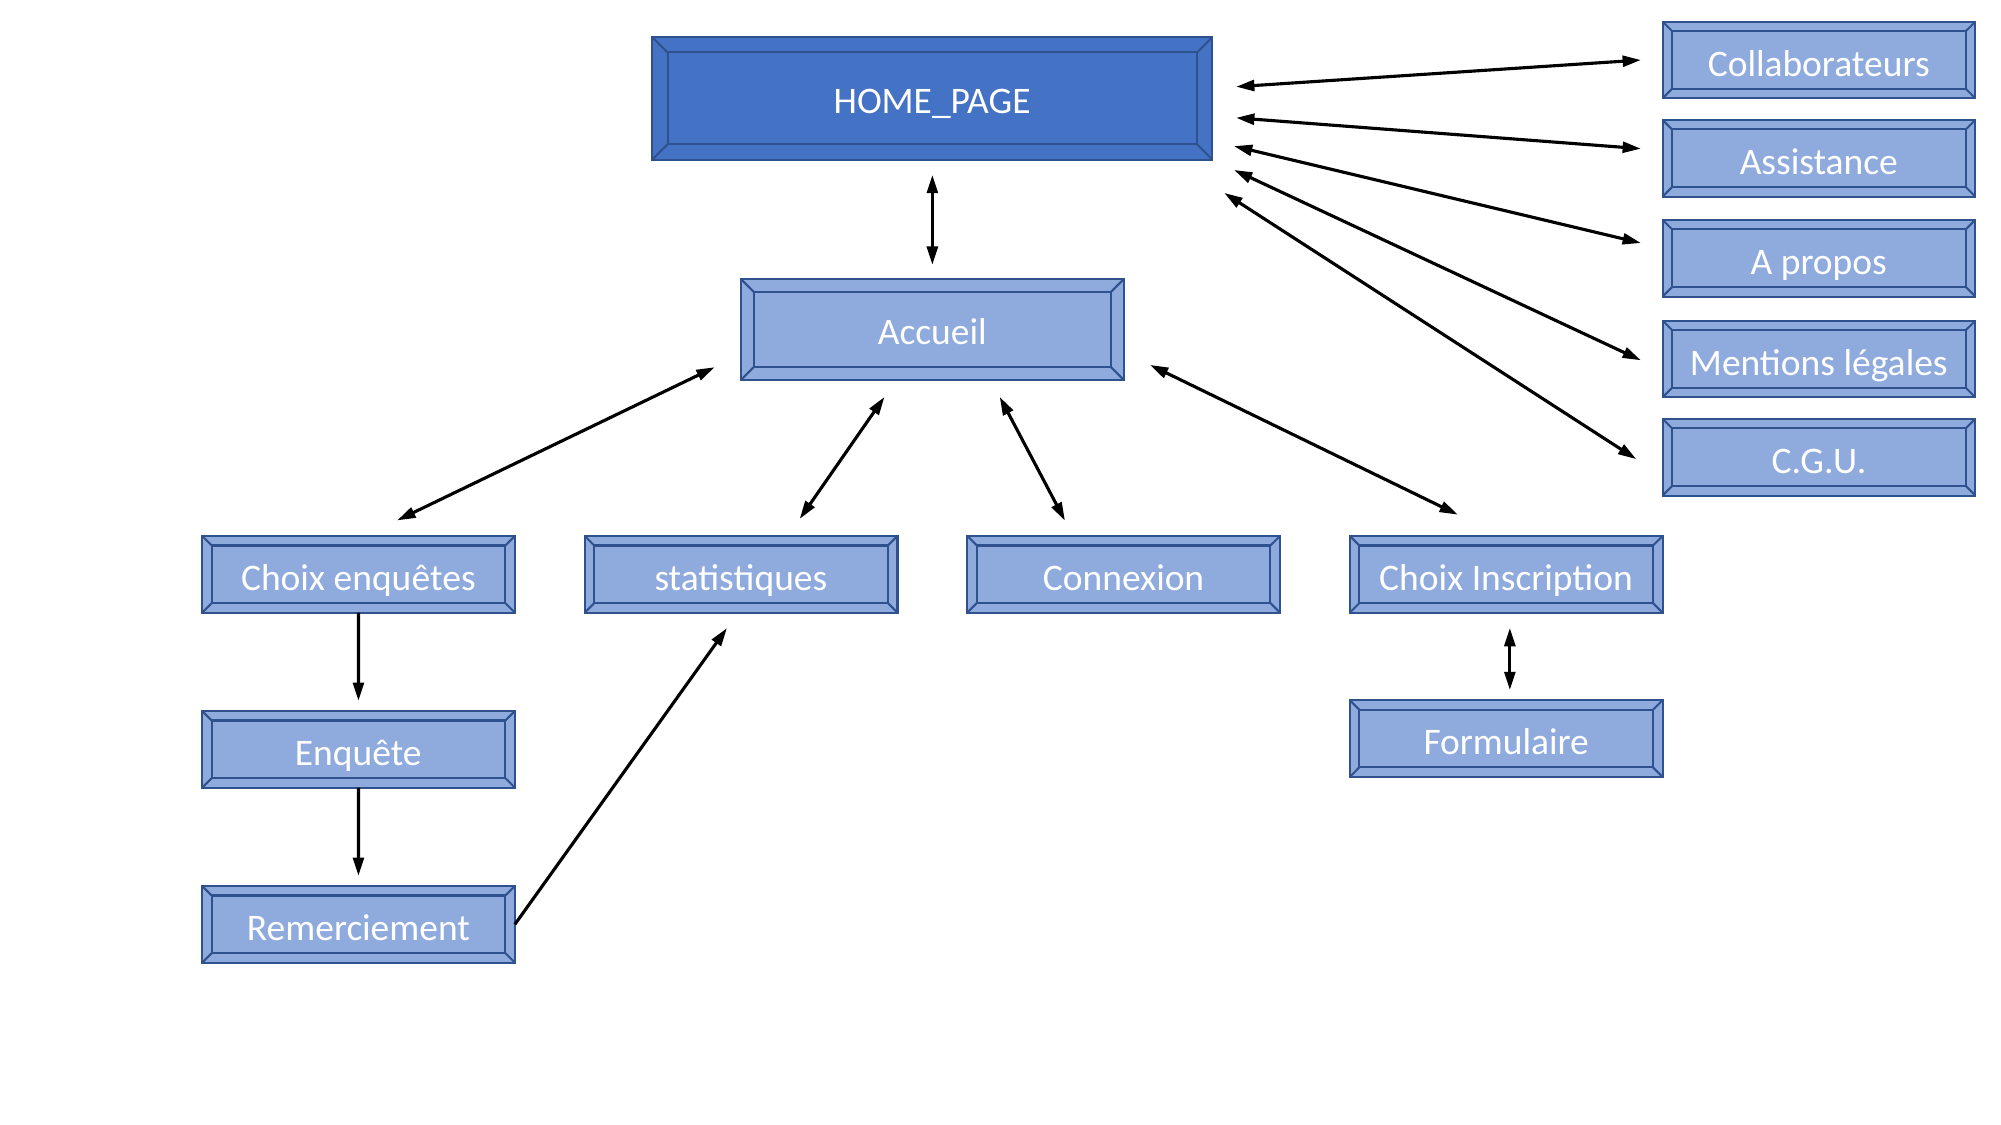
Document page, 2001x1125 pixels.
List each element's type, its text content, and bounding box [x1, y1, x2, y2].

text_box Collaborateurs [1662, 21, 1976, 99]
text_box HOME_PAGE [652, 37, 1213, 160]
text_box Connexion [967, 535, 1281, 613]
text_box A propos [1662, 219, 1976, 297]
text_box statistiques [584, 535, 898, 613]
text_box Remerciement [202, 885, 515, 963]
text_box Accueil [741, 279, 1124, 380]
text_box Enquête [202, 710, 515, 788]
text_box Mentions légales [1662, 320, 1976, 398]
text_box Assistance [1662, 119, 1976, 197]
text_box C.G.U. [1662, 418, 1976, 496]
text_box Choix enquêtes [202, 535, 515, 613]
text_box Choix Inscription [1349, 535, 1663, 613]
text_box Formulaire [1349, 700, 1663, 777]
